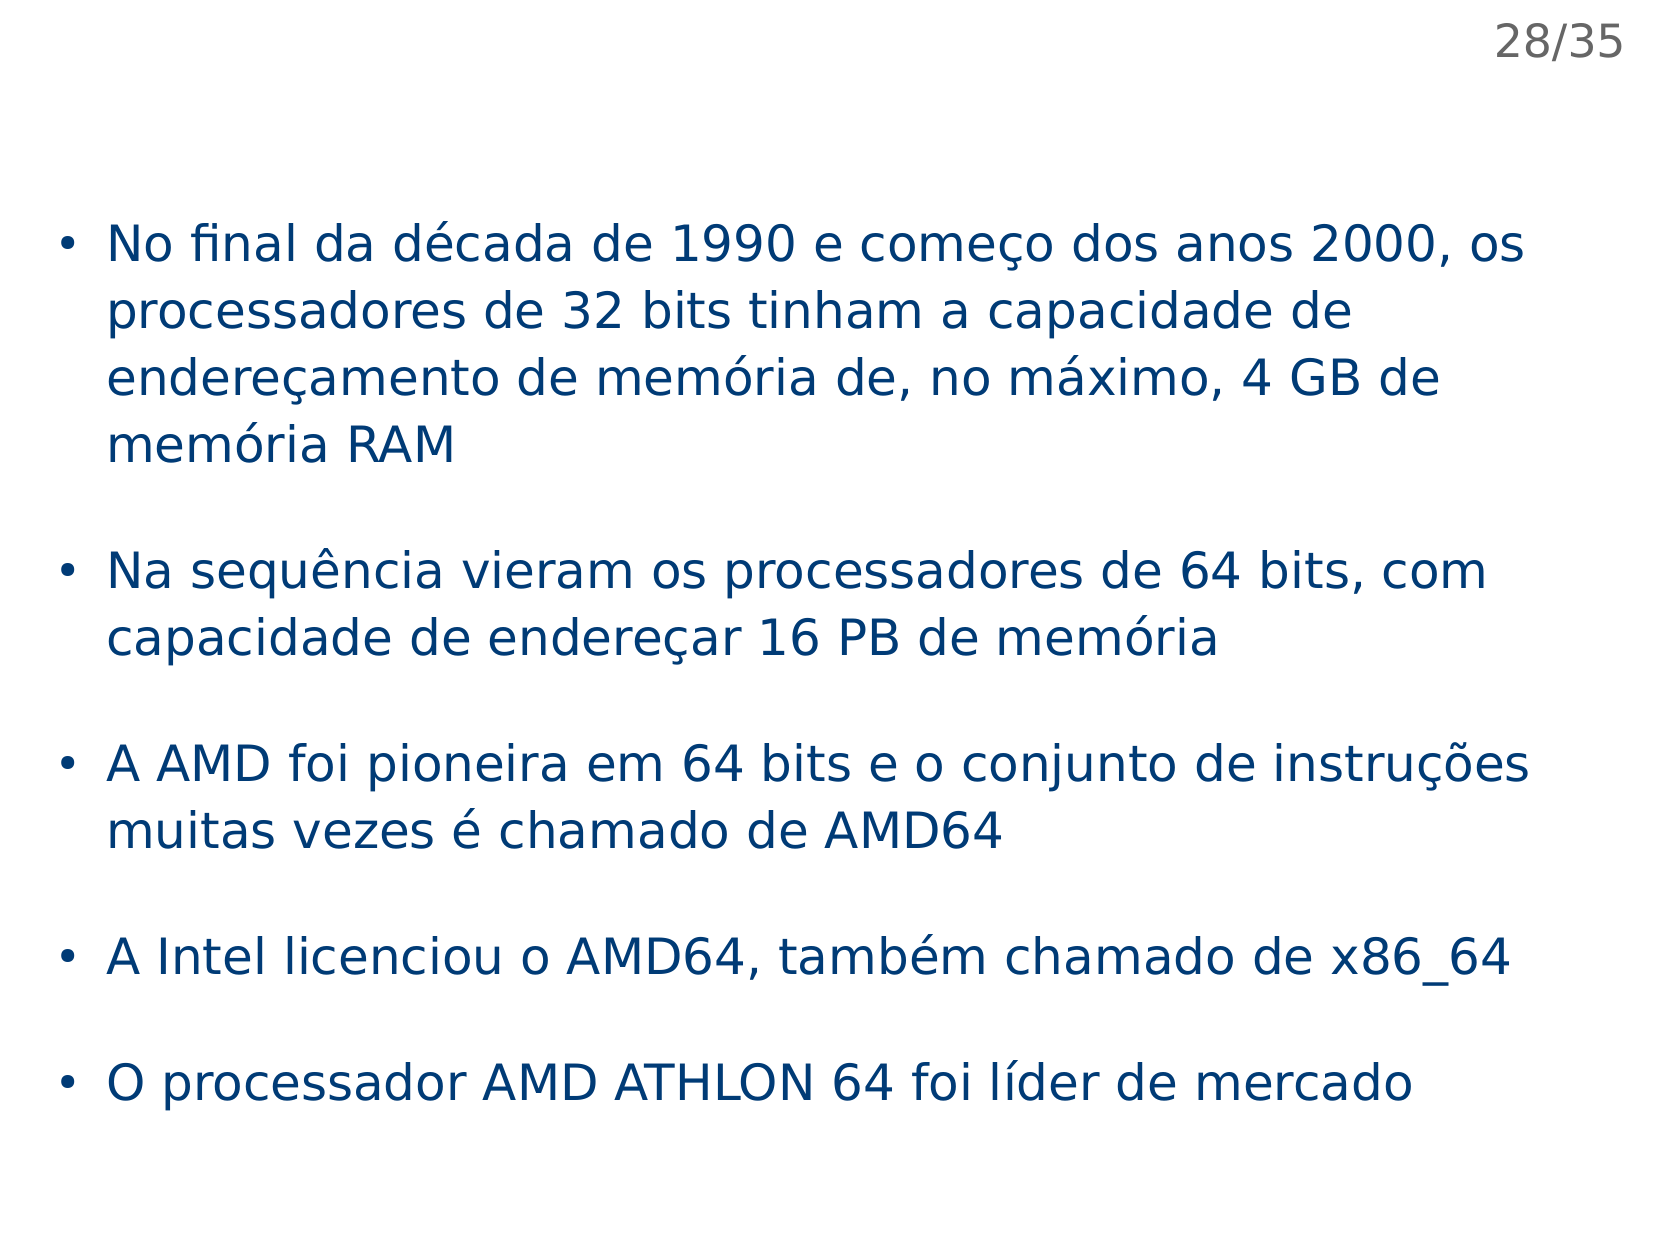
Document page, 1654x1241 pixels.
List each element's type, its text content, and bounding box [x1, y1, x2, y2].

list No final da década de 1990 e começo dos anos 2000, os processadores de 32 bits tinham a capacidade de endereçamento de memória de, no máximo, 4 GB de memória RAM Na sequência vieram os processadores de 64 bits, com capacidade de endereçar 16 PB de memória A AMD foi pioneira em 64 bits e o conjunto de instruções muitas vezes é chamado de AMD64 A Intel licenciou o AMD64, também chamado de x86_64 O processador AMD ATHLON 64 foi líder de mercado [59, 206, 1625, 1211]
